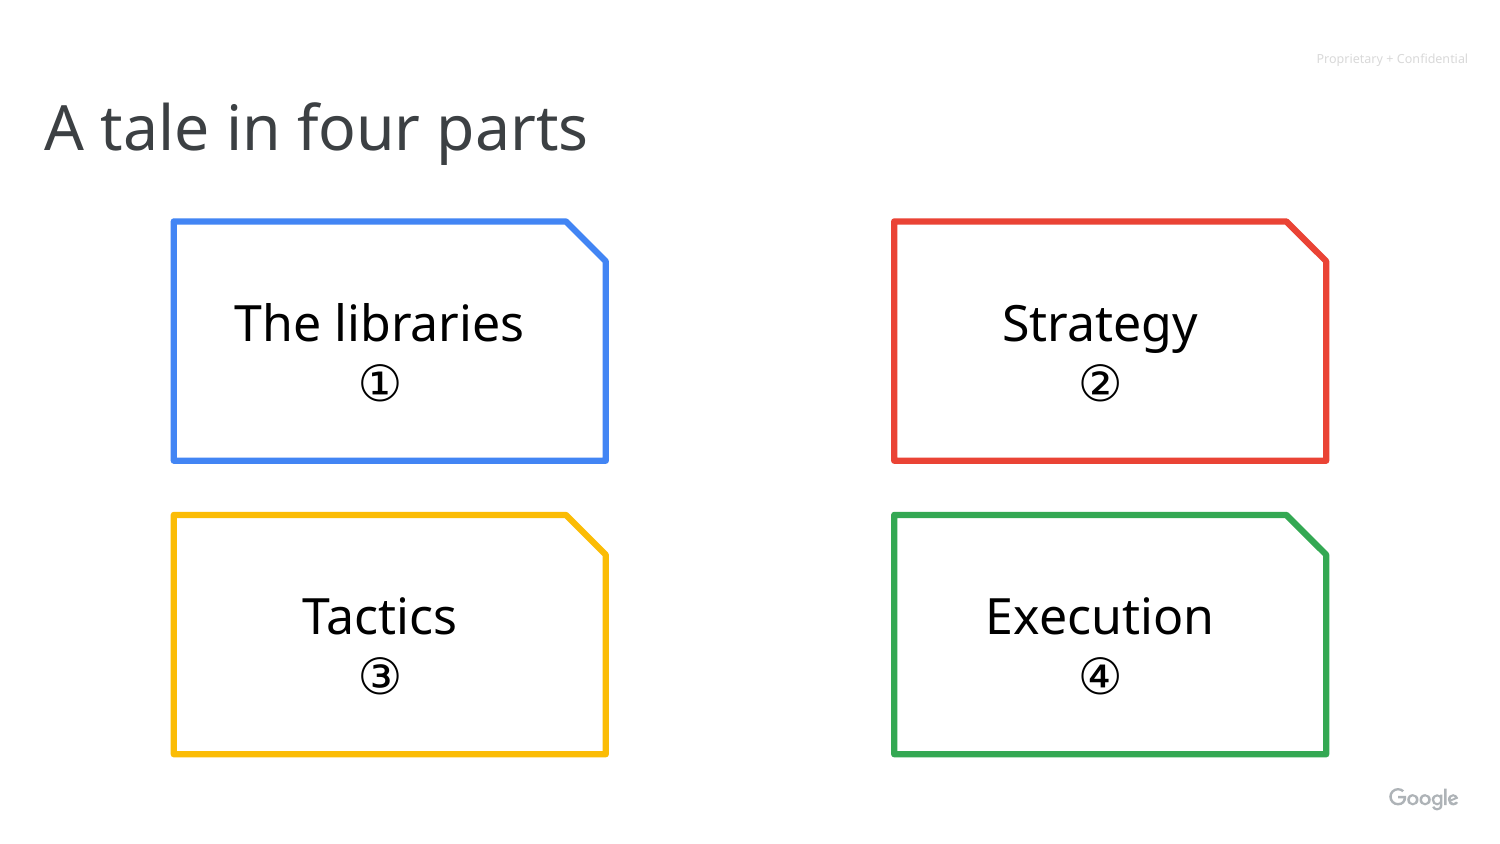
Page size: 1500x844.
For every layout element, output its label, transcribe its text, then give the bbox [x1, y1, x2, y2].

text_box The libraries ① [173, 221, 606, 461]
title A tale in four parts [29, 73, 1471, 168]
text_box Tactics ③ [173, 514, 606, 755]
text_box Strategy ② [894, 221, 1327, 461]
text_box Execution ④ [894, 514, 1327, 755]
